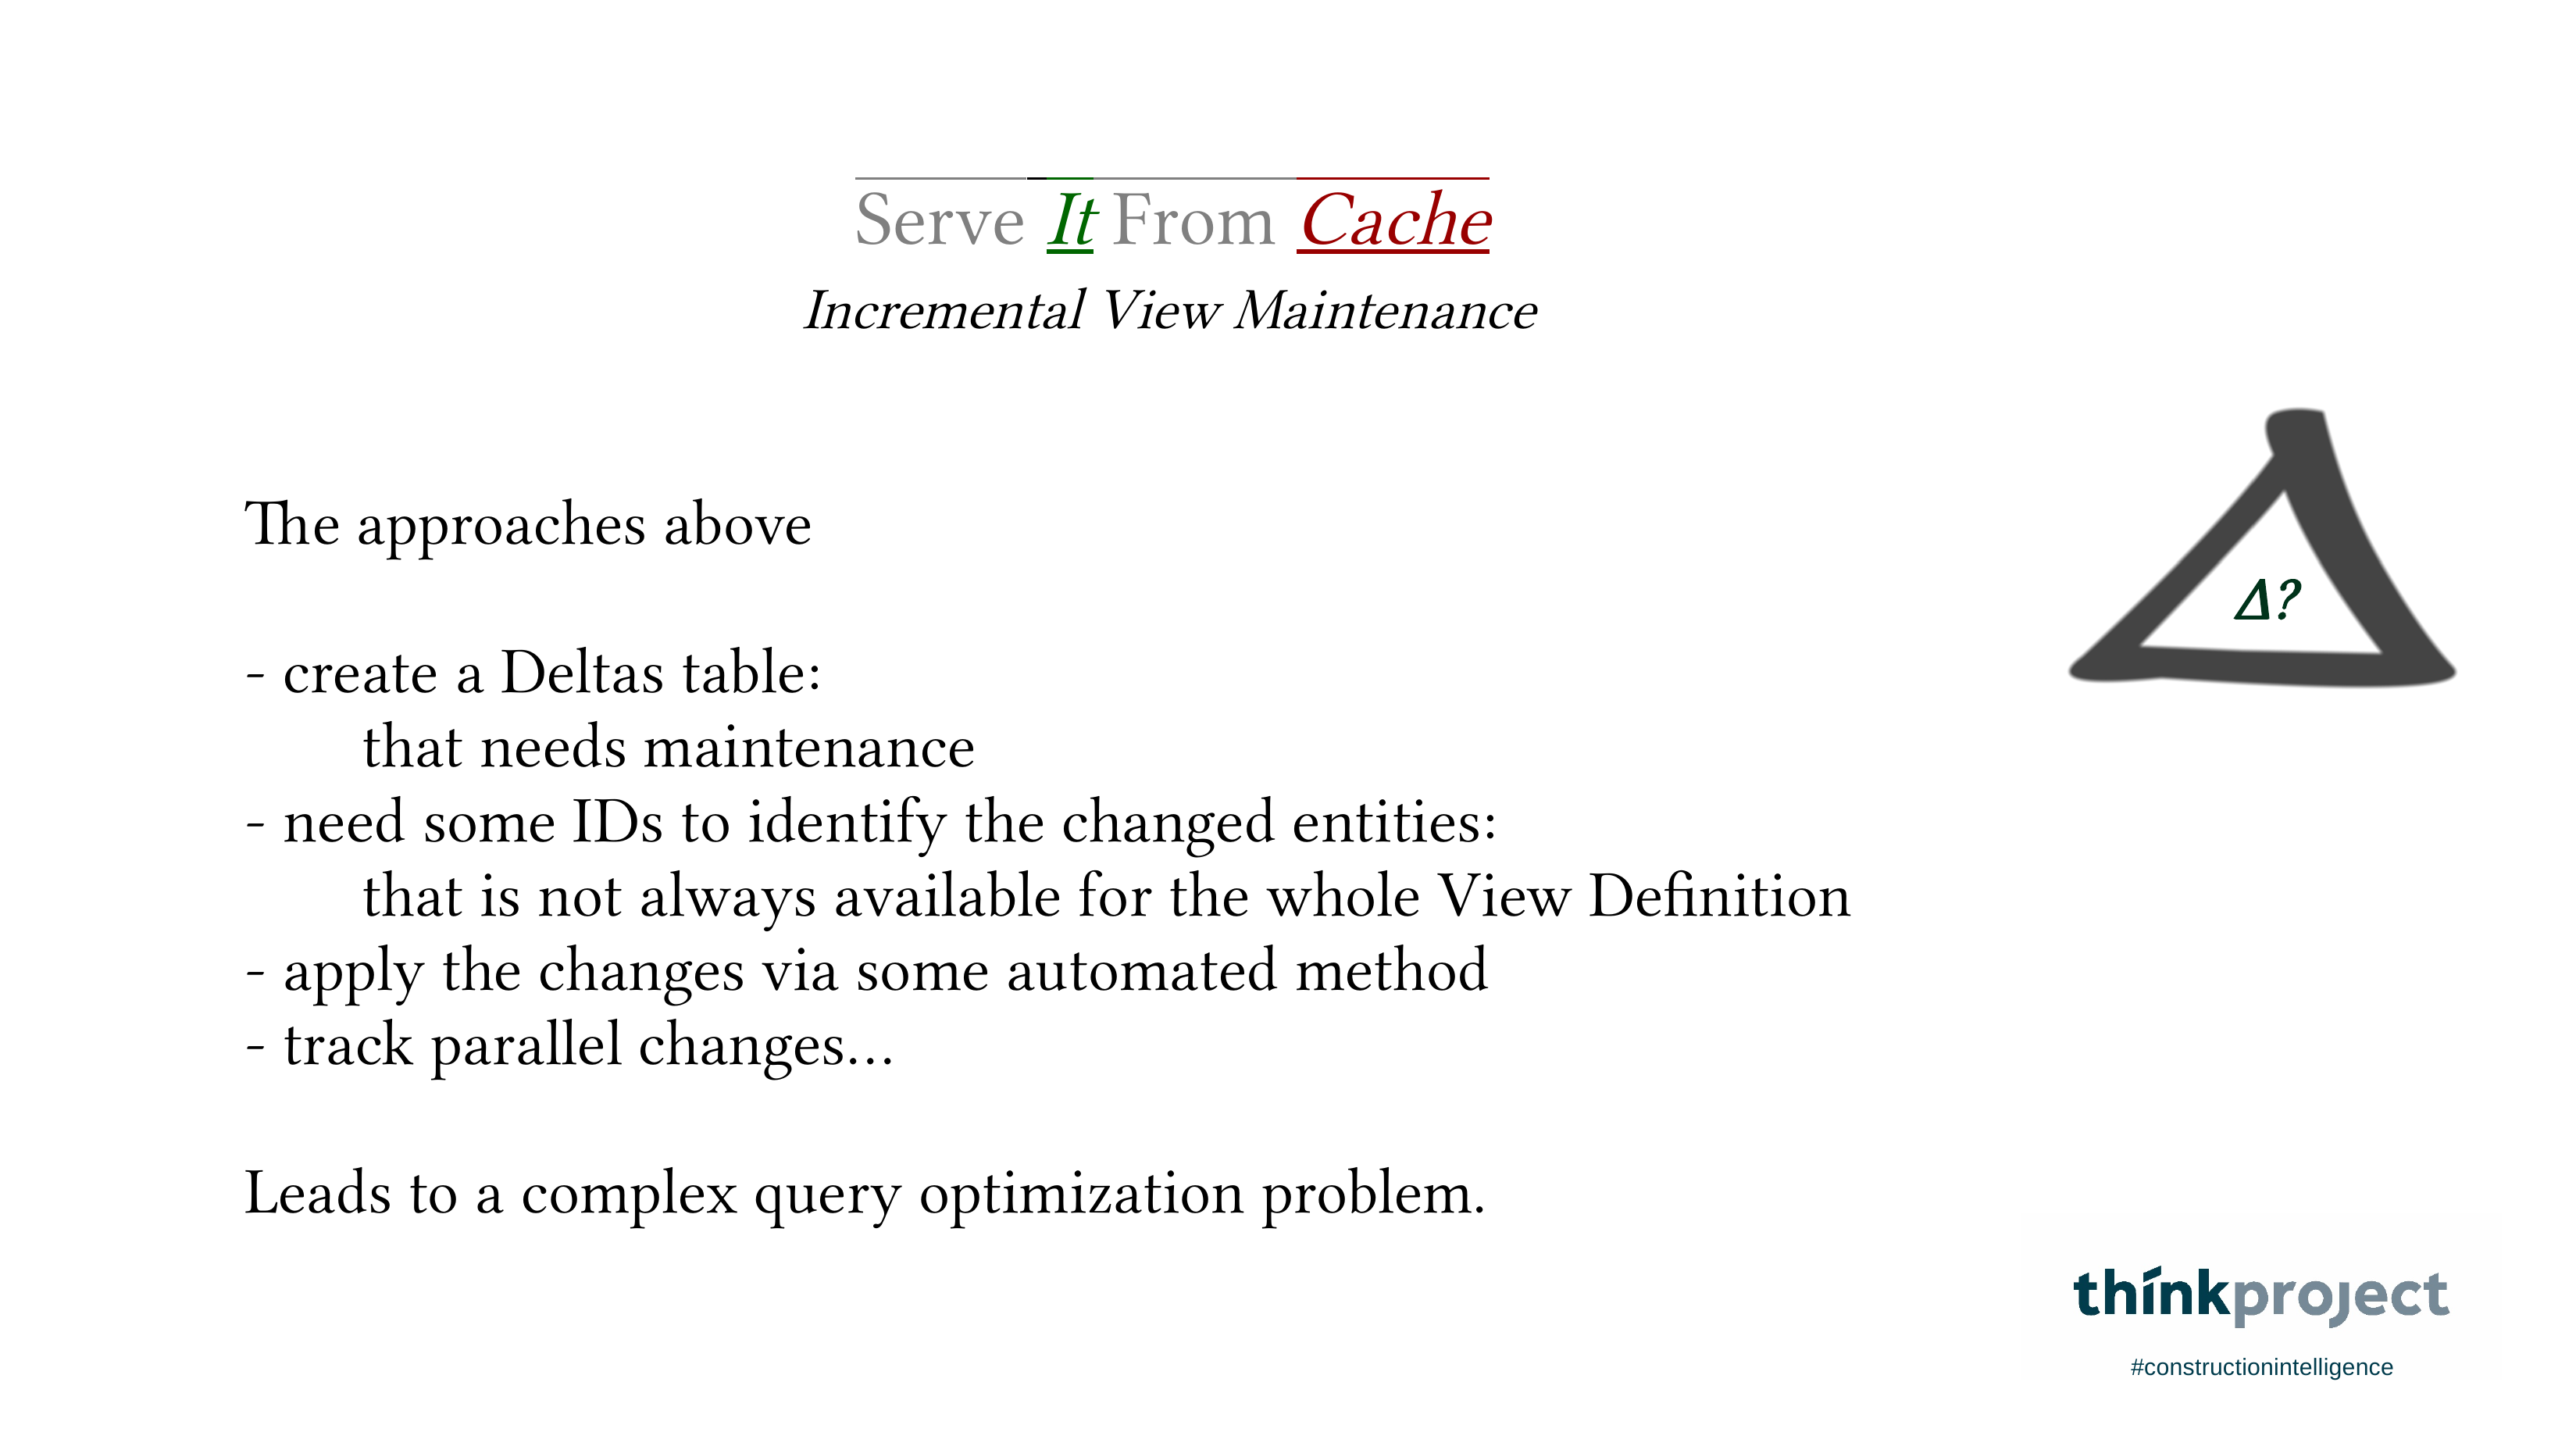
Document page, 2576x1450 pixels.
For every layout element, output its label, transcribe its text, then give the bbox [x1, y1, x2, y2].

text_box Incremental View Maintenance [790, 270, 1572, 348]
text_box The approaches above - create a Deltas table: that needs maintenance - need some IDs to identify the changed entities: that is not always available for the whole View Definition - apply the changes via some automated method - track parallel changes... Leads to a complex query optimization problem. [233, 480, 2168, 1235]
picture [2332, 1364, 2338, 1373]
picture [2021, 1212, 2502, 1380]
picture [2044, 386, 2461, 738]
text_box Serve It From Cache [824, 168, 1602, 329]
text_box Δ? [2221, 560, 2307, 639]
